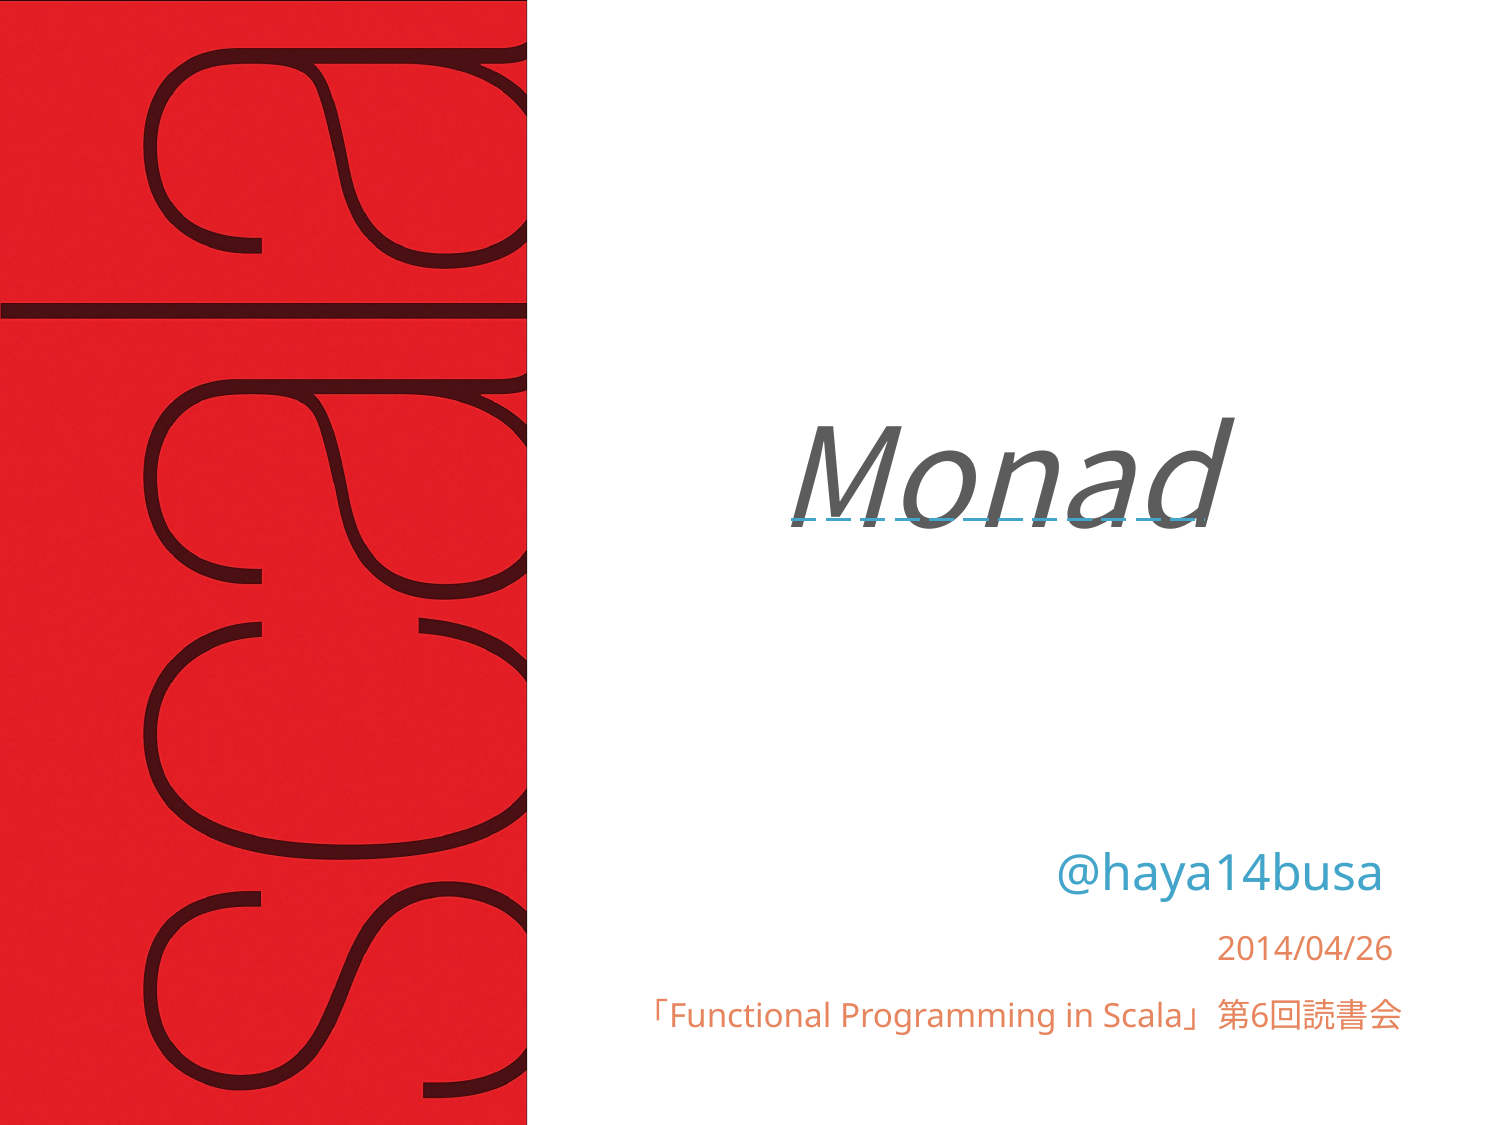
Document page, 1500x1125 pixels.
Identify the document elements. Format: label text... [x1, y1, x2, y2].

picture [0, 0, 528, 1125]
title Monad [543, 318, 1453, 544]
subtitle @haya14busa 2014/04/26 「Functional Programming in Scala」第6回読書会 [578, 803, 1418, 1004]
